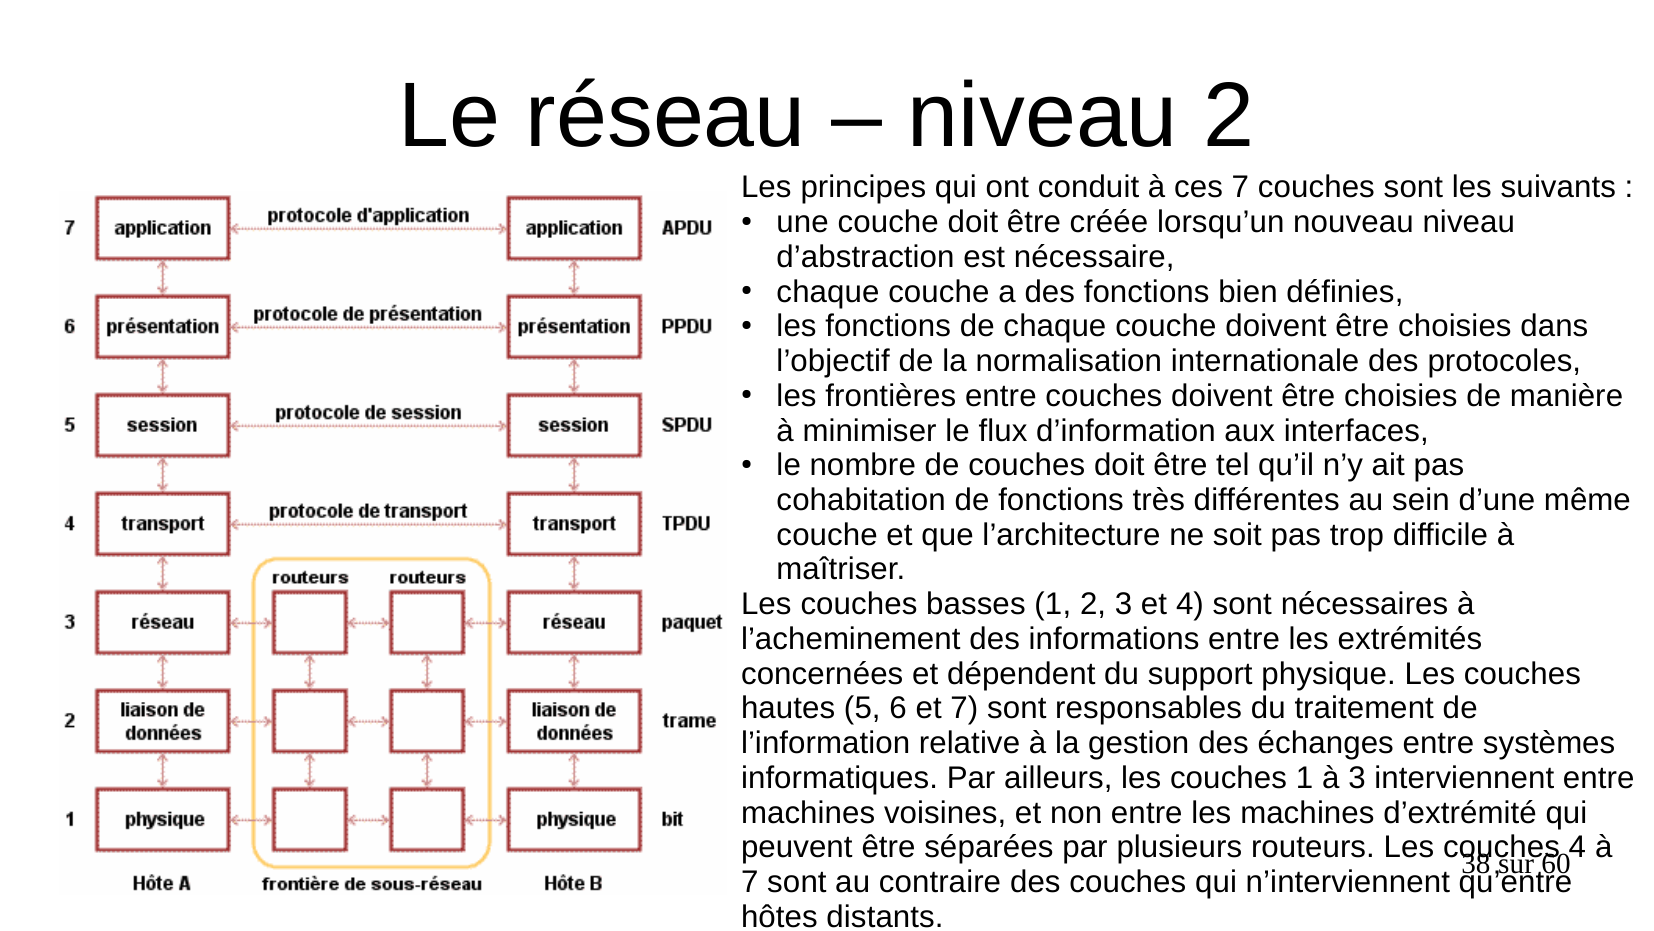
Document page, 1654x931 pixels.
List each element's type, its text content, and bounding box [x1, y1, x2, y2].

title Le réseau – niveau 2 [82, 37, 1571, 191]
text_box Les principes qui ont conduit à ces 7 couches sont les suivants : une couche doit être créée lorsqu’un nouveau niveau d’abstraction est nécessaire, chaque couche a des fonctions bien définies, les fonctions de chaque couche doivent être choisies dans l’objectif de la normalisation internationale des protocoles, les frontières entre couches doivent être choisies de manière à minimiser le flux d’information aux interfaces, le nombre de couches doit être tel qu’il n’y ait pas cohabitation de fonctions très différentes au sein d’une même couche et que l’architecture ne soit pas trop difficile à maîtriser. Les couches basses (1, 2, 3 et 4) sont nécessaires à l’acheminement des informations entre les extrémités concernées et dépendent du support physique. Les couches hautes (5, 6 et 7) sont responsables du traitement de l’information relative à la gestion des échanges entre systèmes informatiques. Par ailleurs, les couches 1 à 3 interviennent entre machines voisines, et non entre les machines d’extrémité qui peuvent être séparées par plusieurs routeurs. Les couches 4 à 7 sont au contraire des couches qui n’interviennent qu’entre hôtes distants. [726, 162, 1654, 931]
picture [59, 191, 726, 895]
